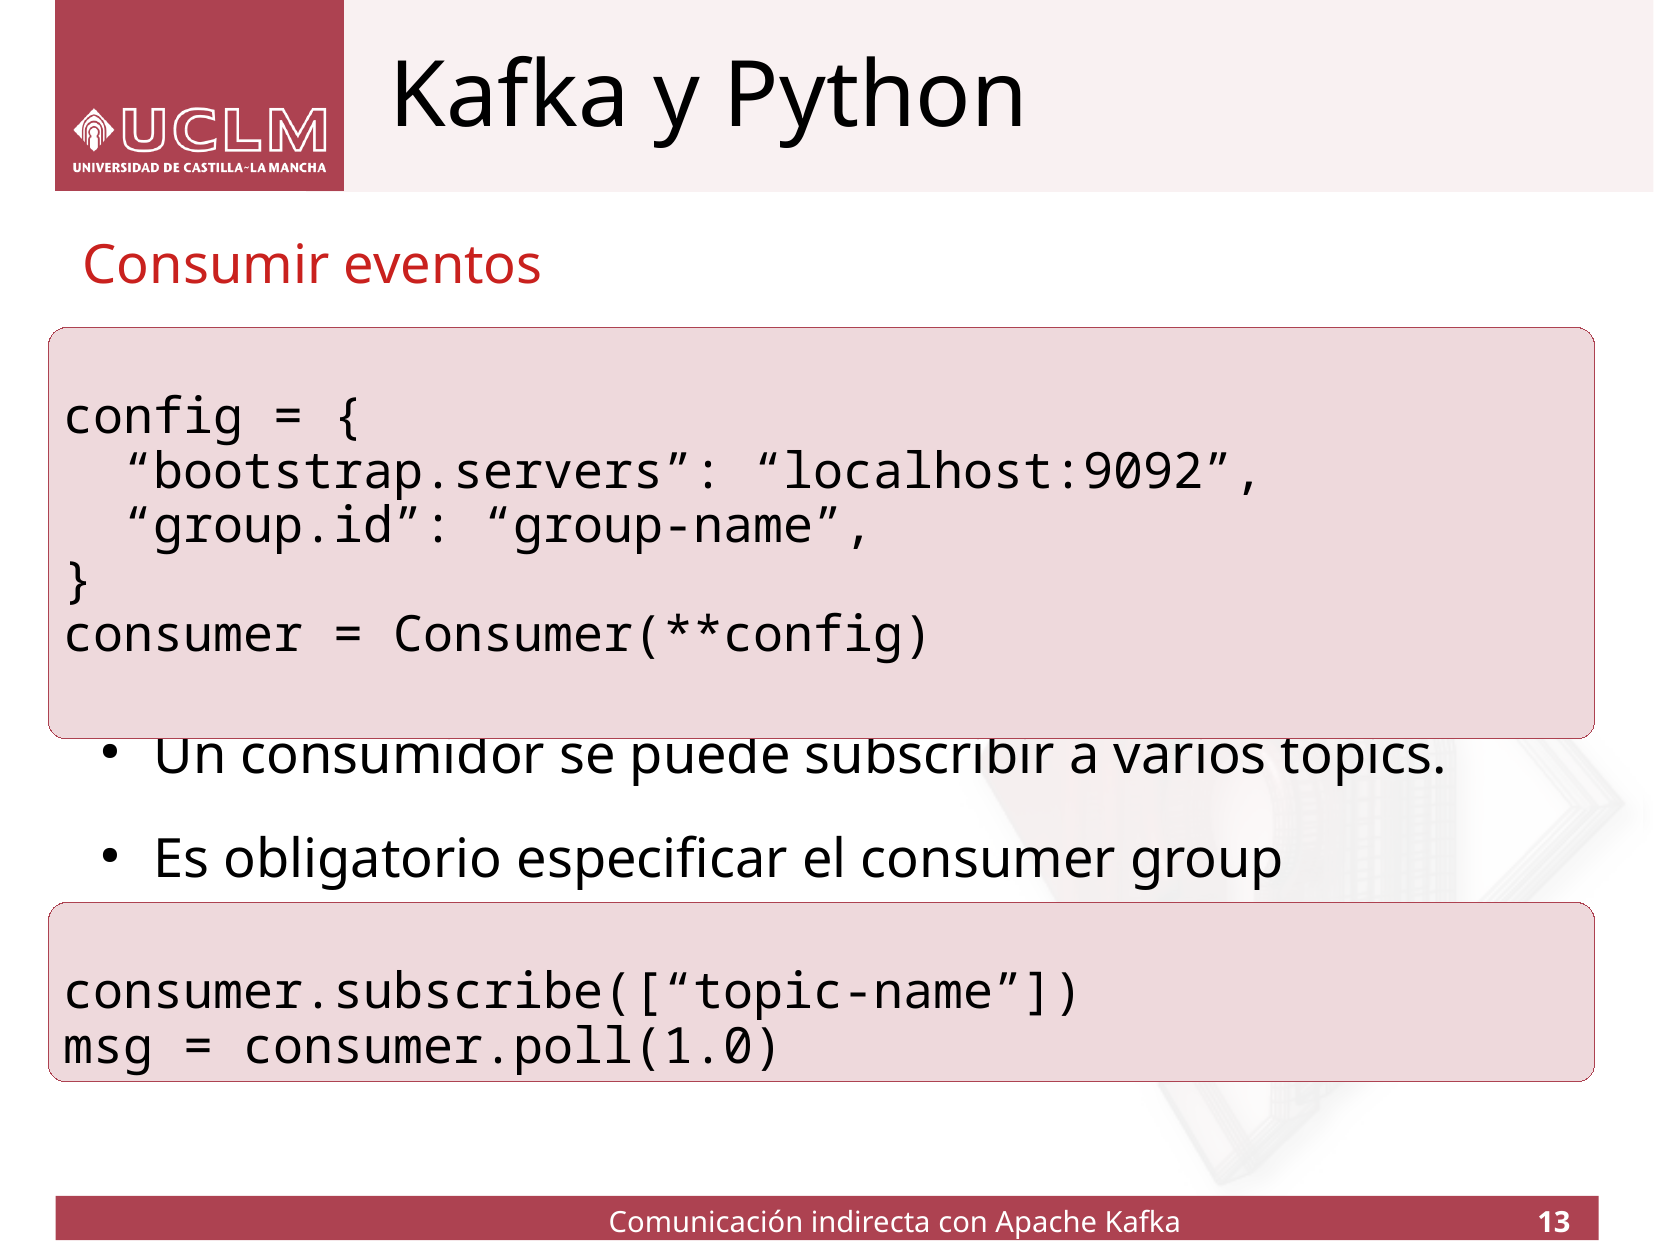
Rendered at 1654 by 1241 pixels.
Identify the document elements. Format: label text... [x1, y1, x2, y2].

title config = { “bootstrap.servers”: “localhost:9092”, “group.id”: “group-name”, } consumer = Consumer(**config) [48, 380, 1595, 687]
picture [55, 0, 344, 191]
list Un consumidor se puede subscribir a varios topics. Es obligatorio especificar el consumer group [82, 715, 1608, 854]
title Kafka y Python [389, 7, 1615, 185]
list Consumir eventos Creamos un objeto Consumer [82, 225, 1608, 364]
title consumer.subscribe([“topic-name”]) msg = consumer.poll(1.0) [48, 924, 1595, 1060]
